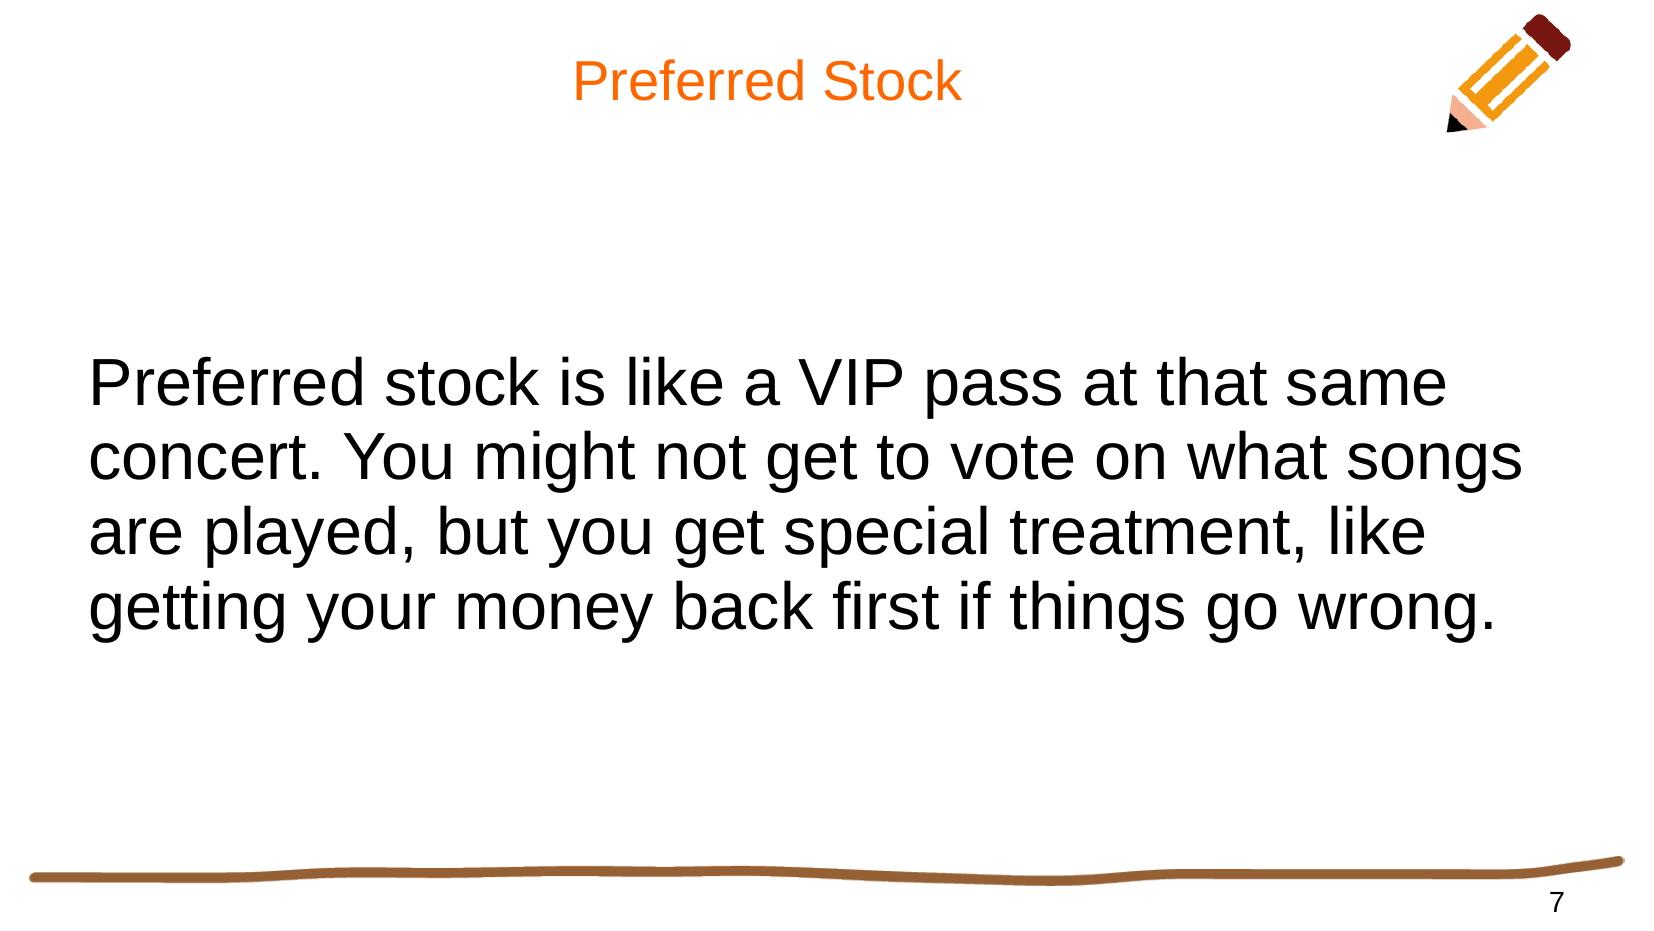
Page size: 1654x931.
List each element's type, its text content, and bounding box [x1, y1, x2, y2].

subtitle Preferred stock is like a VIP pass at that same concert. You might not get to vote on what songs are played, but you get special treatment, like getting your money back first if things go wrong. [88, 206, 1565, 857]
picture [1446, 14, 1571, 133]
title Preferred Stock [88, 29, 1447, 133]
picture [29, 856, 1625, 886]
